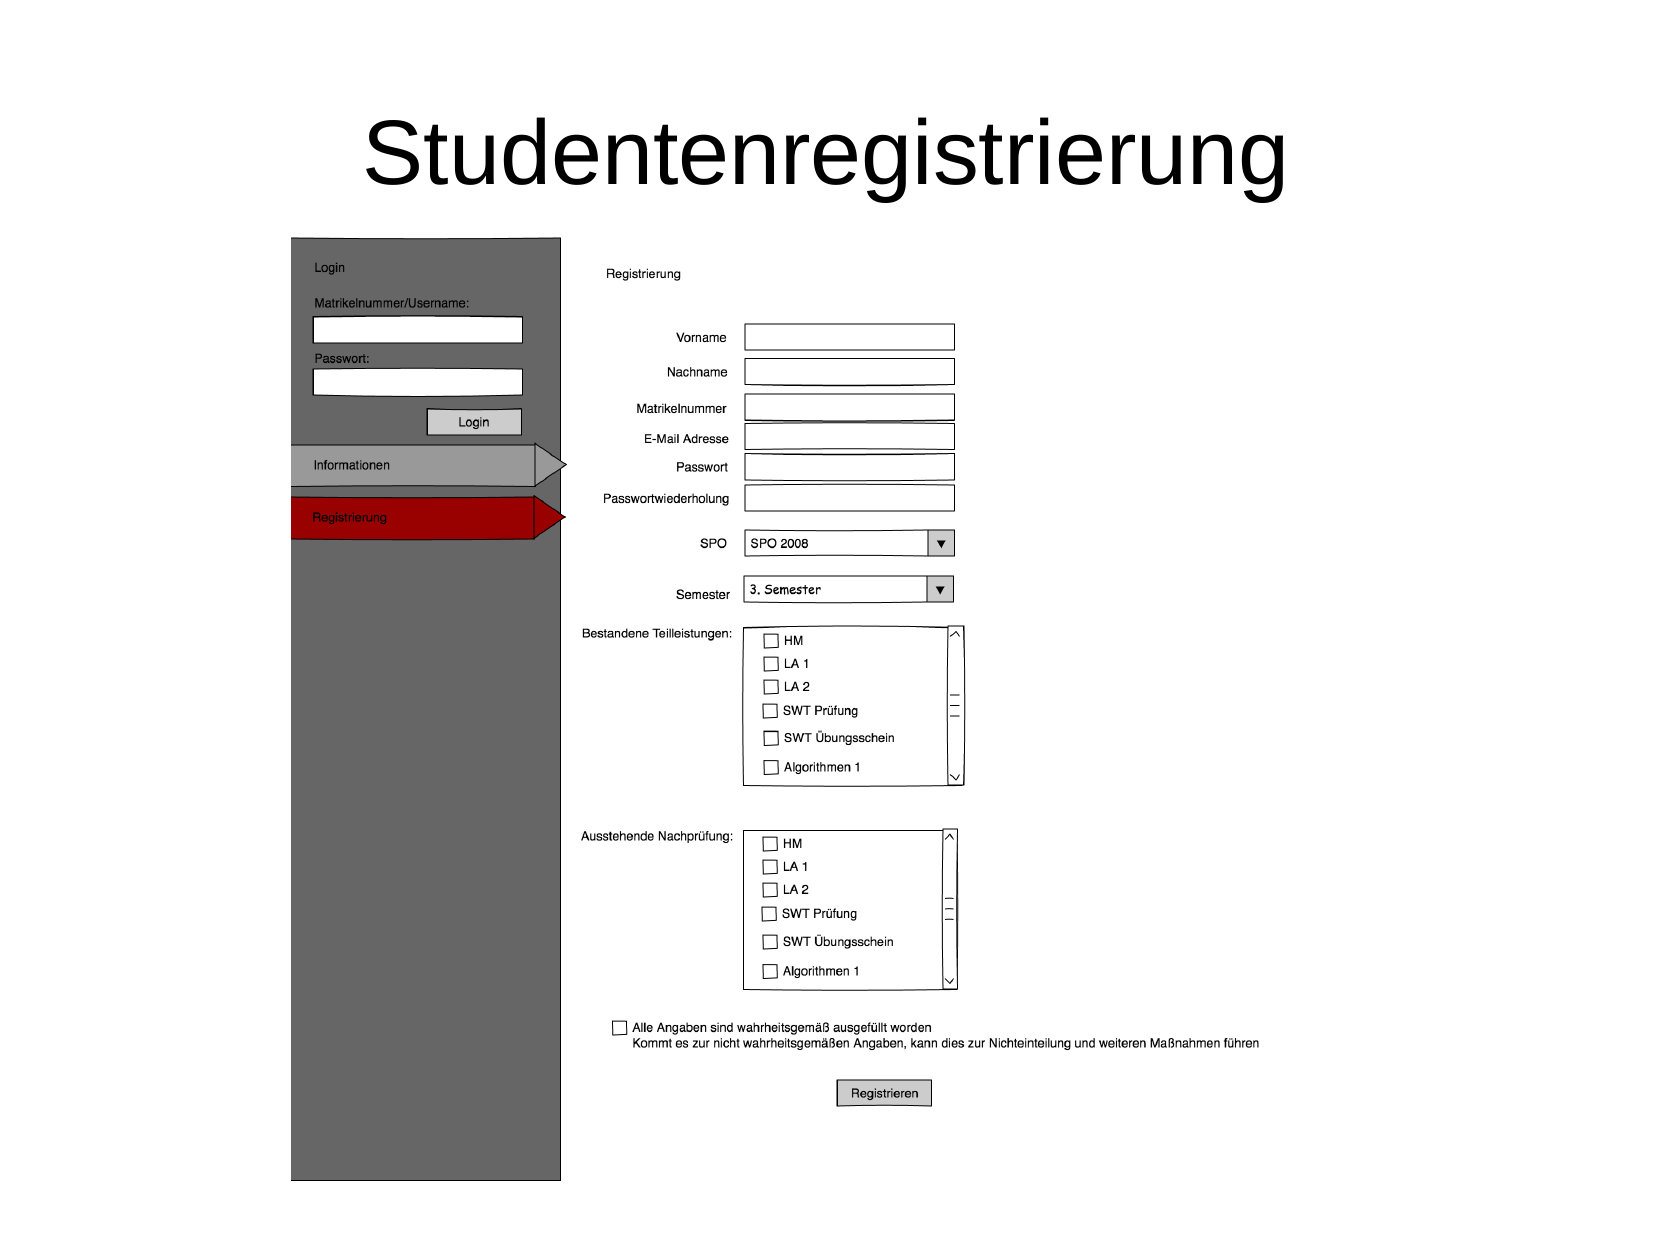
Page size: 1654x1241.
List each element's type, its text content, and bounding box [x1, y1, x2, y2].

title Studentenregistrierung [82, 49, 1571, 257]
picture [291, 236, 1362, 1181]
